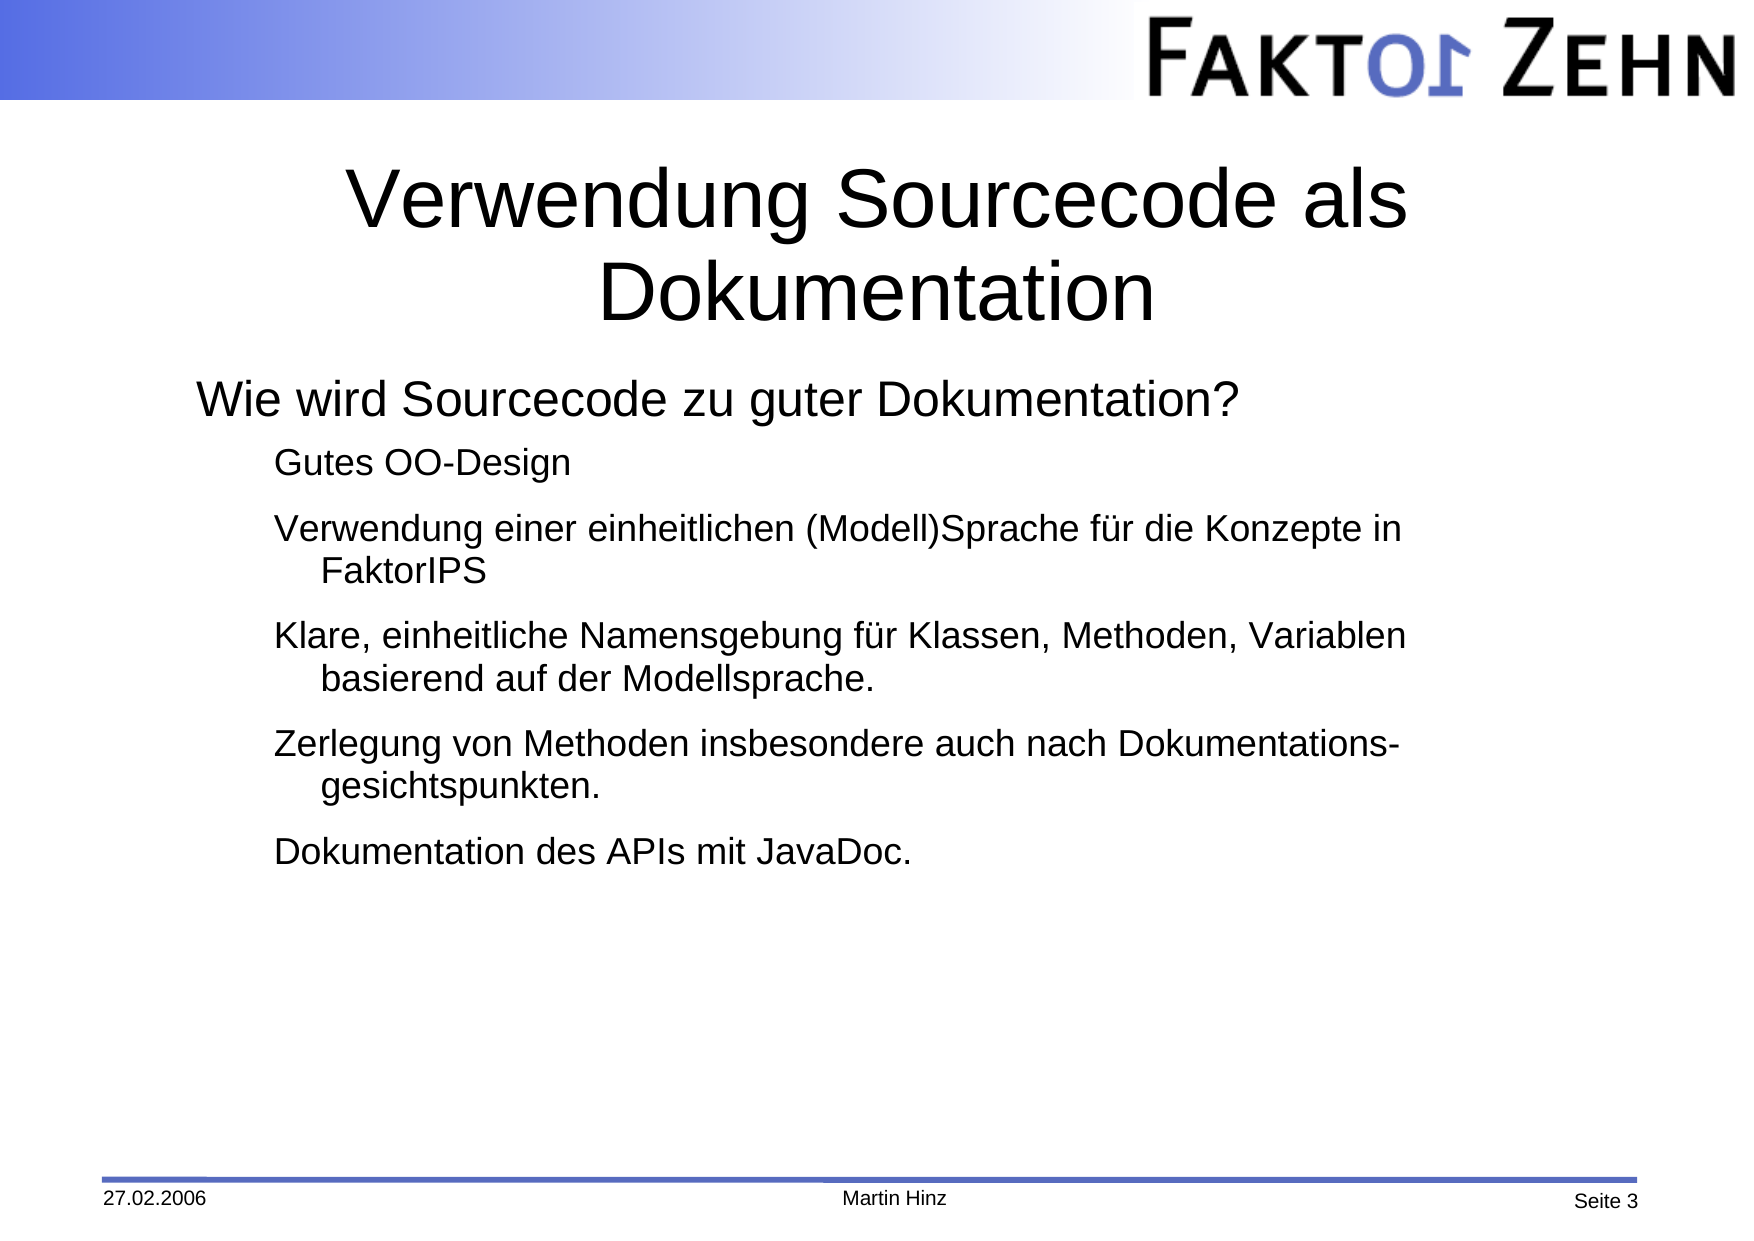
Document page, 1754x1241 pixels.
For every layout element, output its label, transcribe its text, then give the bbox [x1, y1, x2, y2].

title Verwendung Sourcecode als Dokumentation [179, 142, 1576, 349]
list Wie wird Sourcecode zu guter Dokumentation? Gutes OO-Design Verwendung einer einheitlichen (Modell)Sprache für die Konzepte in FaktorIPS Klare, einheitliche Namensgebung für Klassen, Methoden, Variablen basierend auf der Modellsprache. Zerlegung von Methoden insbesondere auch nach Dokumentations-gesichtspunkten. Dokumentation des APIs mit JavaDoc. [179, 371, 1576, 1078]
picture [1133, 2, 1749, 105]
